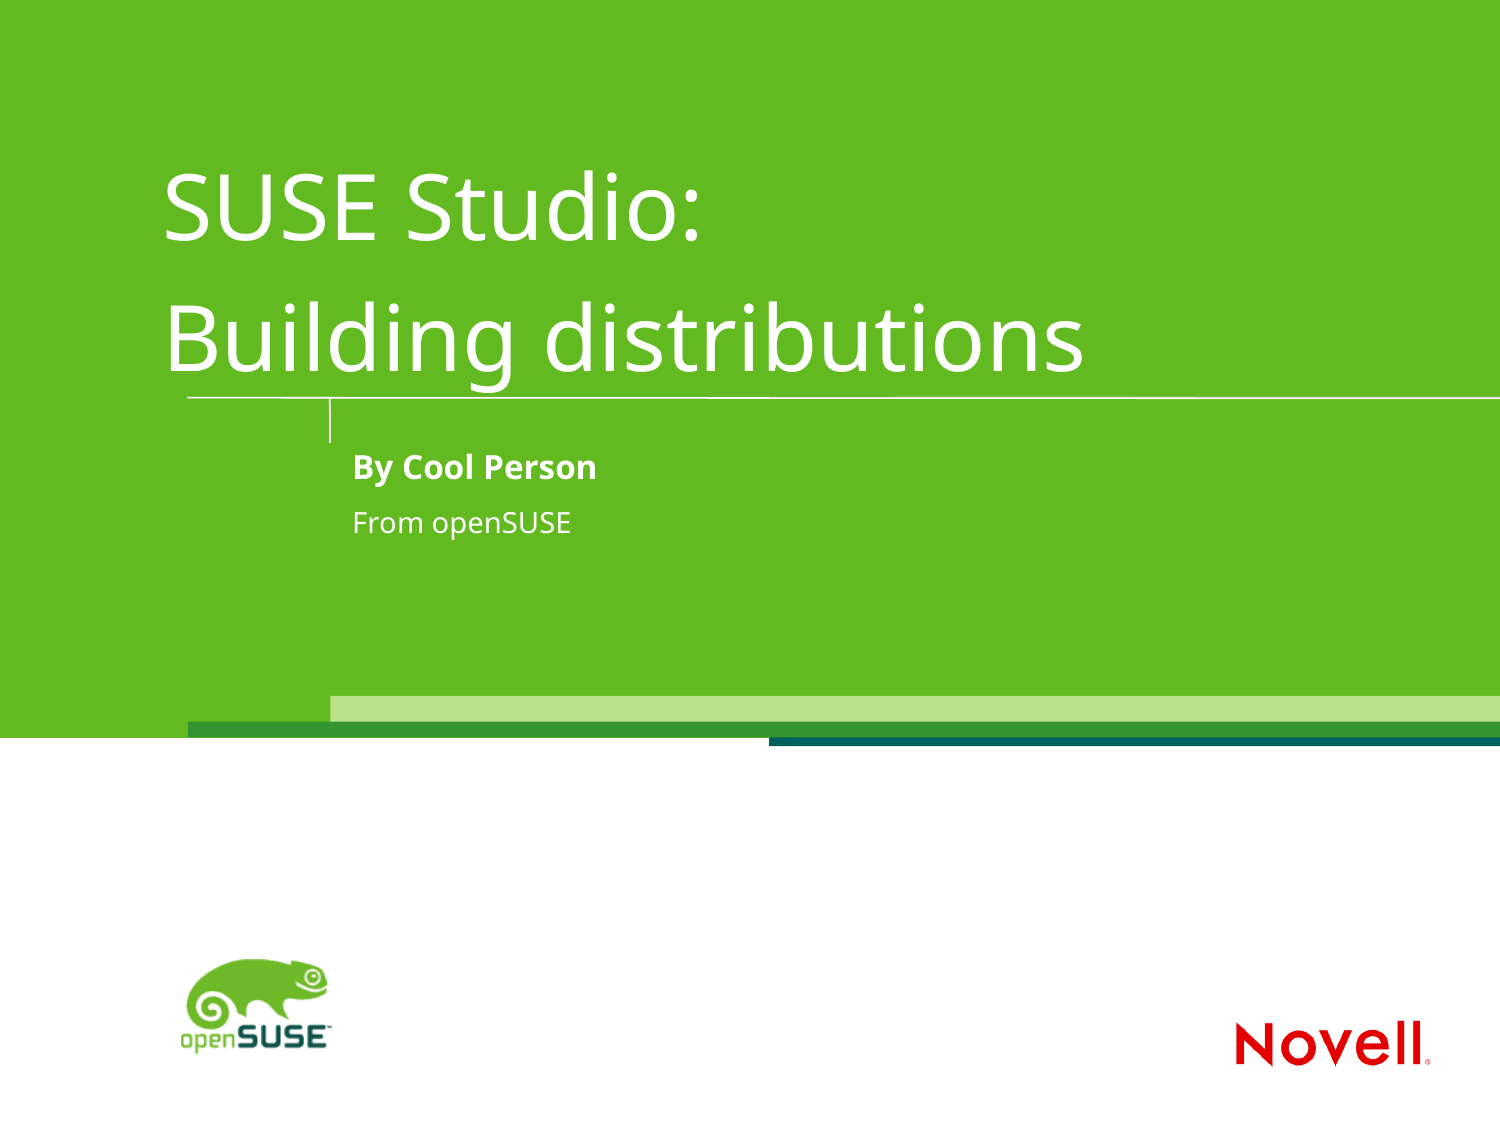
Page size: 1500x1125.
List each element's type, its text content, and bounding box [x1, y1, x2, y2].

picture [1227, 1013, 1438, 1074]
title SUSE Studio: Building distributions [161, 148, 1475, 399]
subtitle By Cool Person From openSUSE [352, 448, 1260, 534]
picture [181, 959, 332, 1055]
